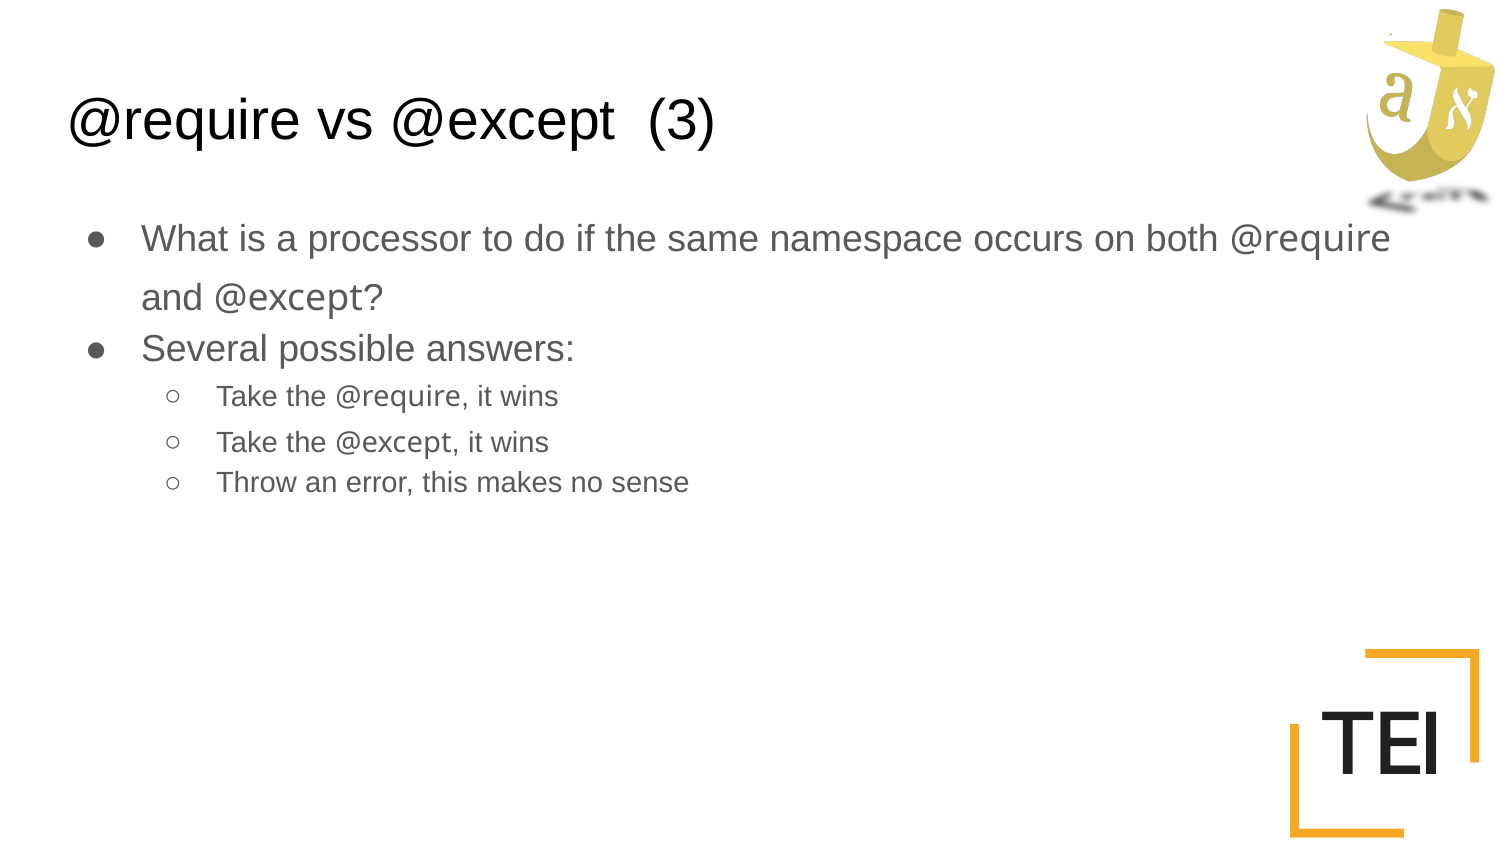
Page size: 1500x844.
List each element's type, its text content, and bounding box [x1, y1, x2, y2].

list What is a processor to do if the same namespace occurs on both @require and @except? Several possible answers: Take the @require, it wins Take the @except, it wins Throw an error, this makes no sense [51, 189, 1449, 750]
title @require vs @except (3) [51, 72, 1449, 167]
picture [1352, 0, 1500, 220]
picture [1285, 645, 1484, 844]
